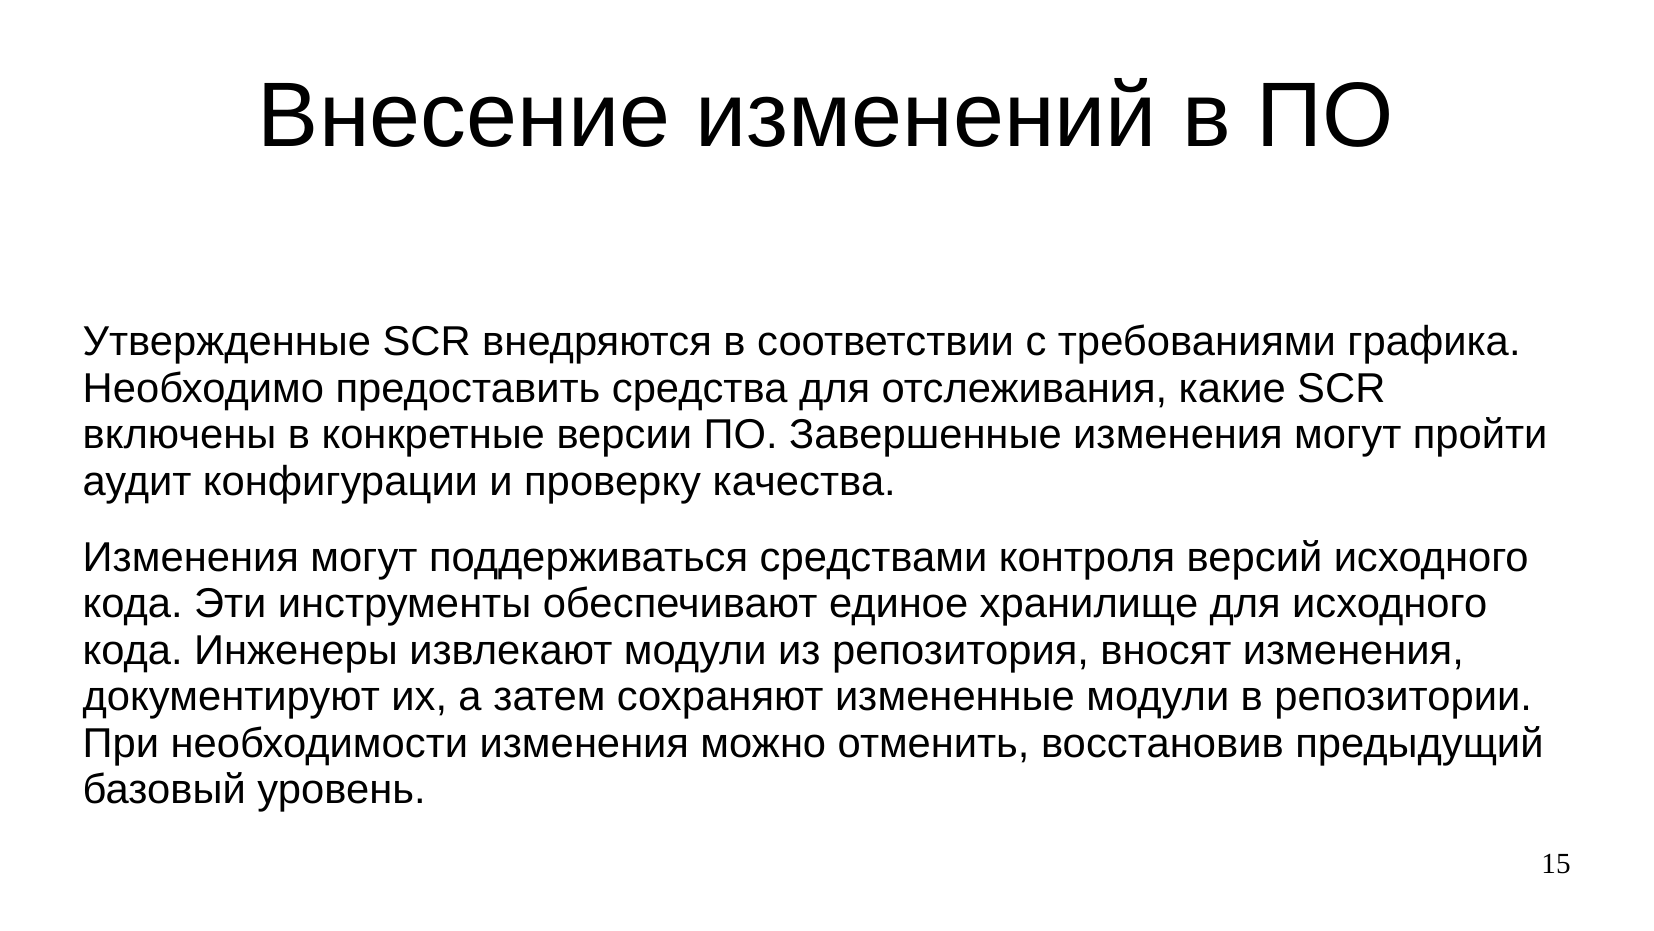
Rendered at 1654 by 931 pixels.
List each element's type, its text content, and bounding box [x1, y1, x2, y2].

title Внесение изменений в ПО [82, 37, 1571, 193]
list Утвержденные SCR внедряются в соответствии с требованиями графика. Необходимо предоставить средства для отслеживания, какие SCR включены в конкретные версии ПО. Завершенные изменения могут пройти аудит конфигурации и проверку качества. Изменения могут поддерживаться средствами контроля версий исходного кода. Эти инструменты обеспечивают единое хранилище для исходного кода. Инженеры извлекают модули из репозитория, вносят изменения, документируют их, а затем сохраняют измененные модули в репозитории. При необходимости изменения можно отменить, восстановив предыдущий базовый уровень. [82, 318, 1571, 858]
